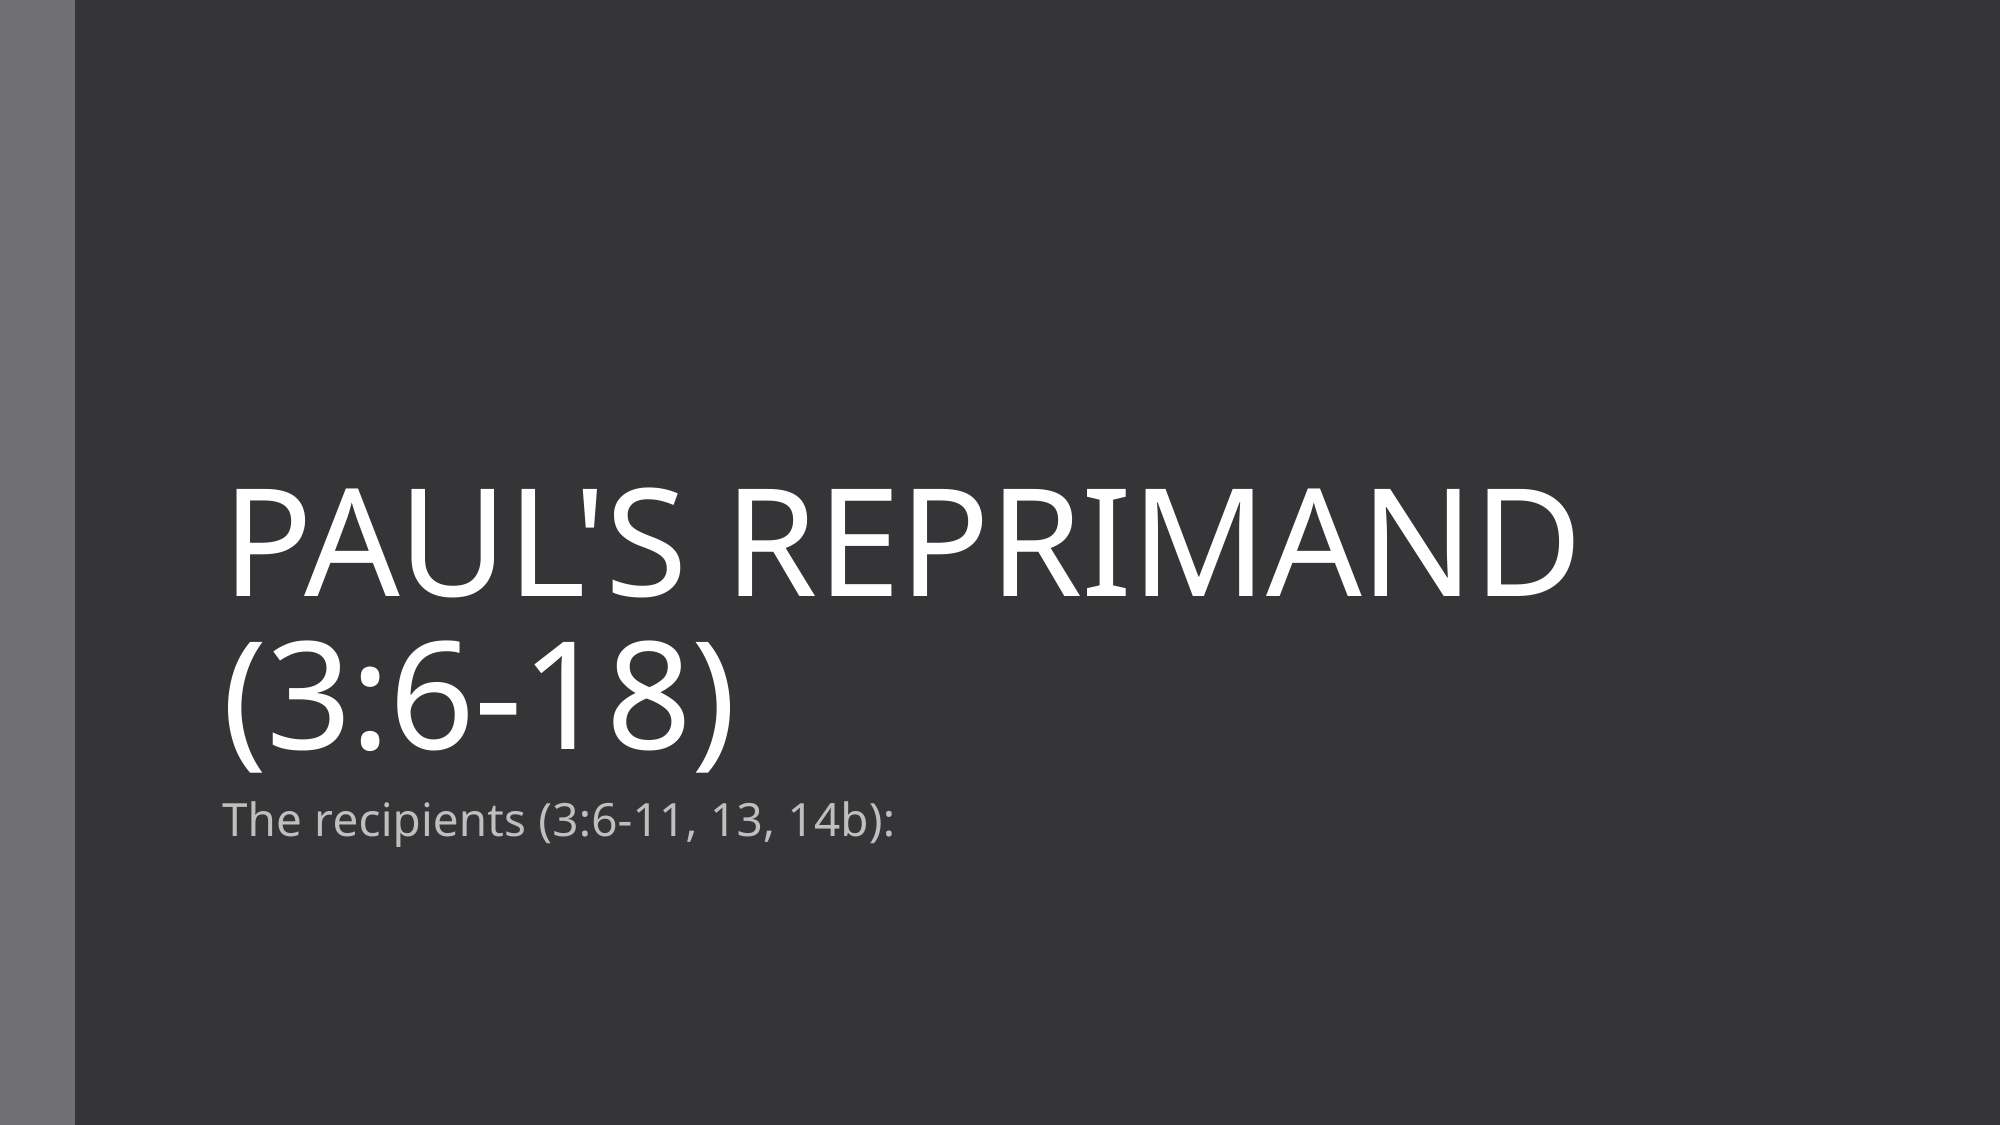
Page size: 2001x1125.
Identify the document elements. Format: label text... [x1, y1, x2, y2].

title PAUL'S REPRIMAND (3:6-18) [206, 124, 1752, 787]
subtitle The recipients (3:6-11, 13, 14b): [206, 787, 1752, 1066]
